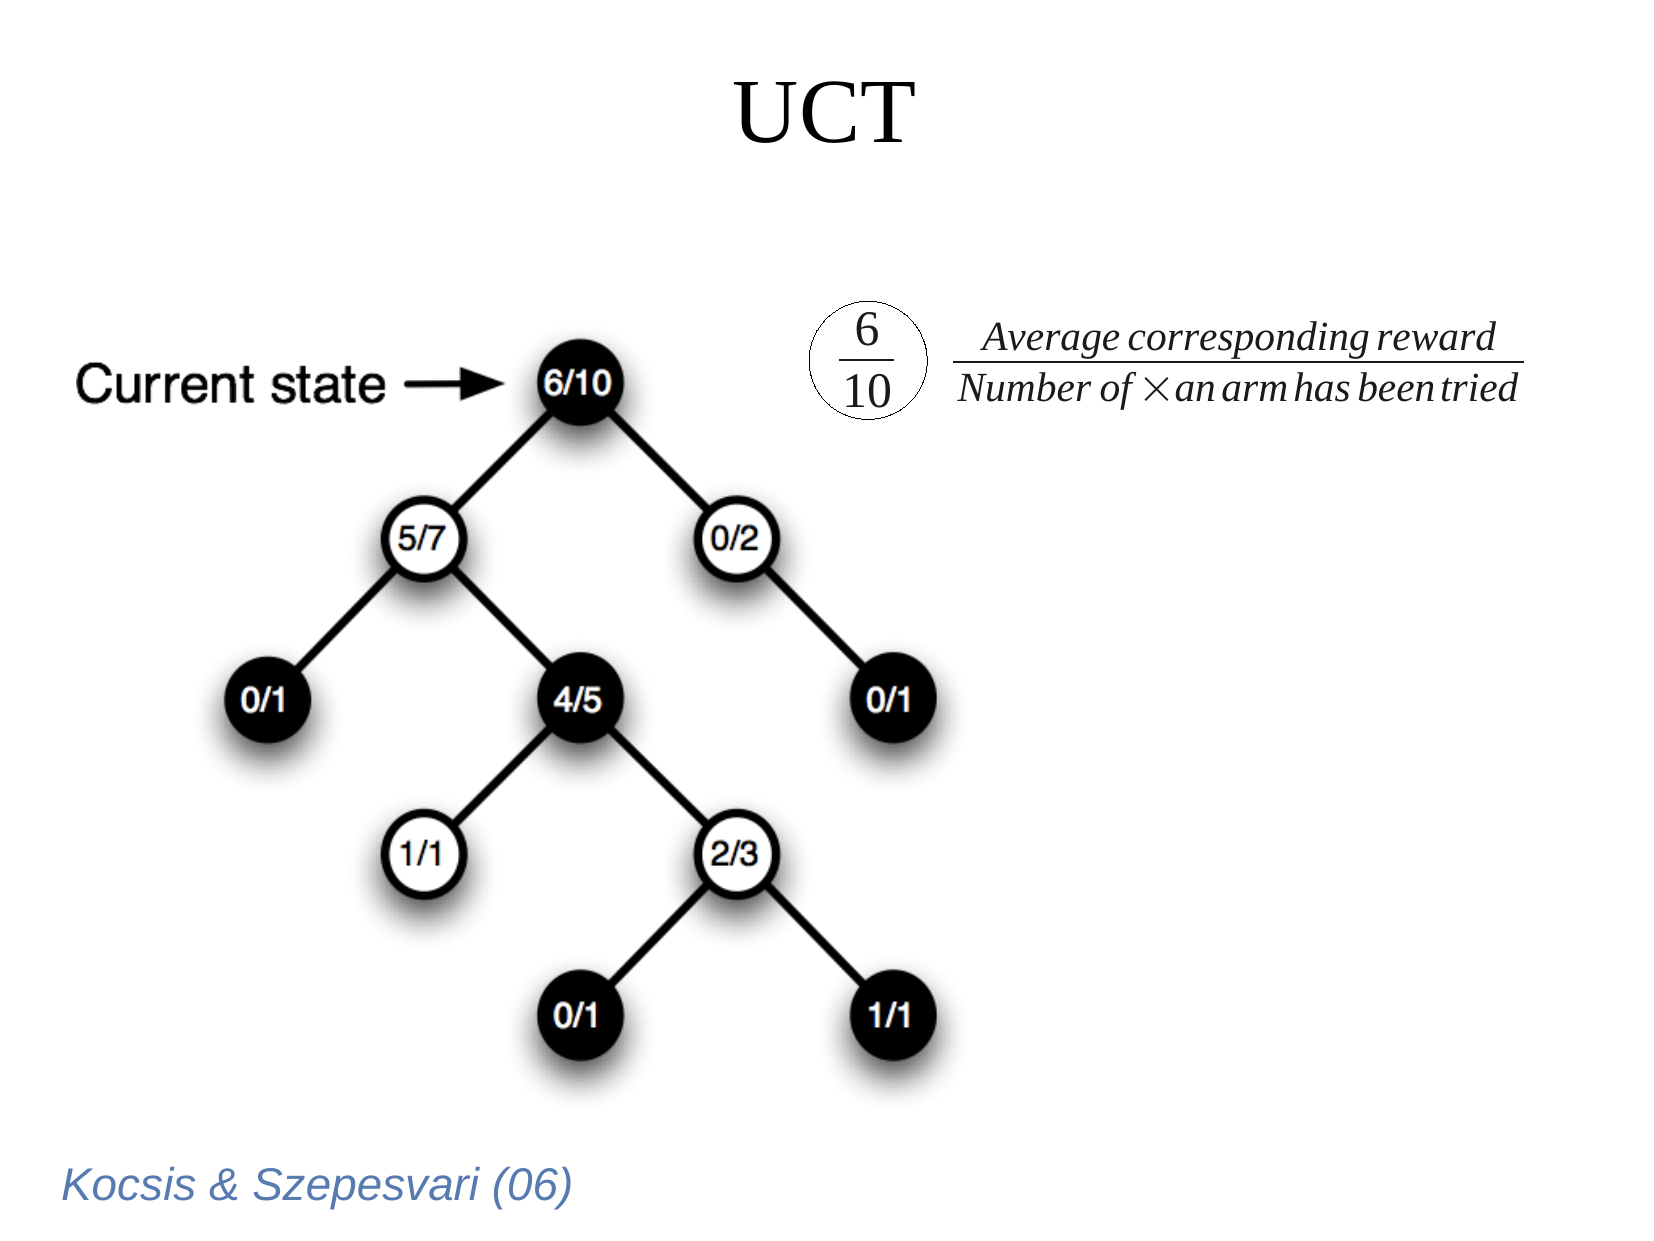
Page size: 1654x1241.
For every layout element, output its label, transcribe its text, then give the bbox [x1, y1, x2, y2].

chart [831, 301, 904, 419]
text_box [809, 314, 831, 407]
picture [54, 311, 979, 1120]
text_box [904, 313, 928, 408]
text_box Kocsis & Szepesvari (06) [46, 1151, 589, 1219]
title UCT [161, 24, 1493, 198]
chart [944, 312, 1532, 412]
